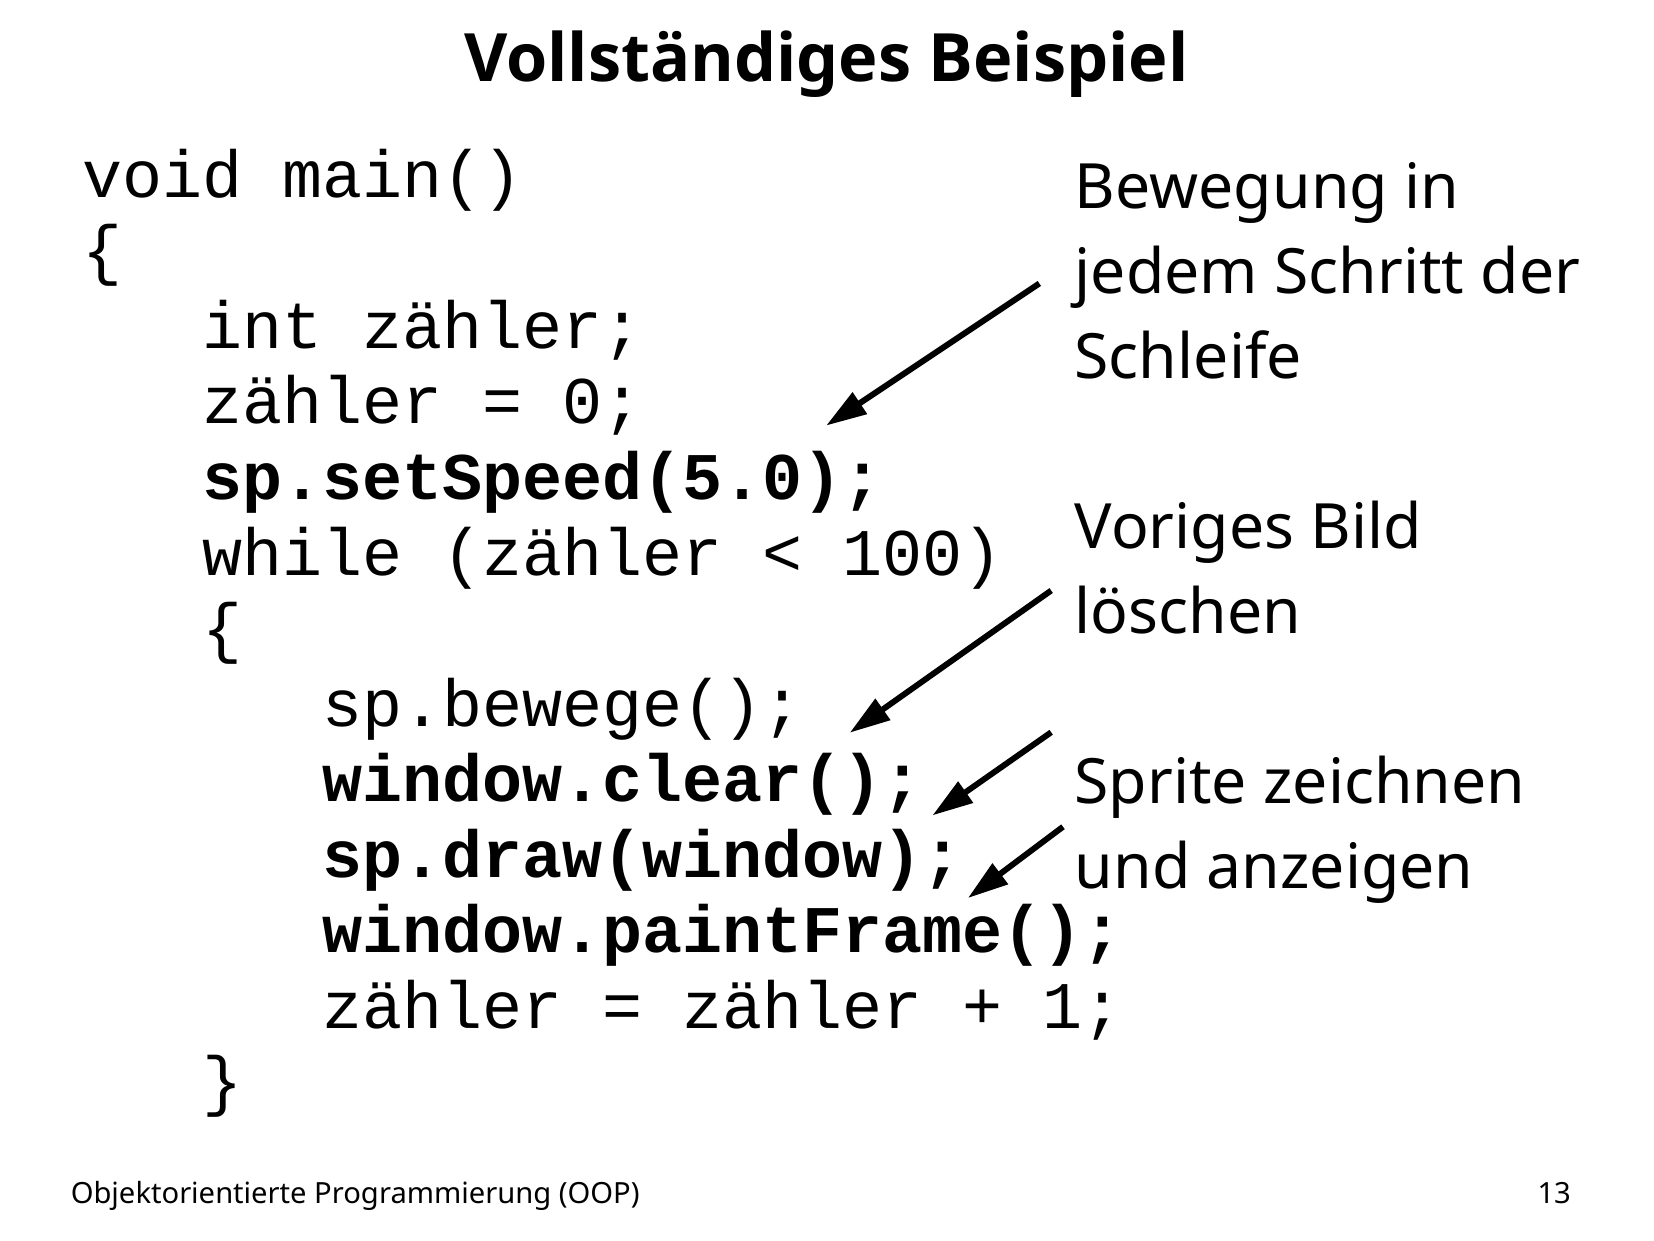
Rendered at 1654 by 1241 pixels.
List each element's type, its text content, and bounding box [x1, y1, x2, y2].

list Bewegung in jedem Schritt der Schleife Voriges Bild löschen Sprite zeichnen und anzeigen [1074, 141, 1583, 1063]
title Vollständiges Beispiel [0, 5, 1654, 107]
list void main() { int zähler; zähler = 0; sp.setSpeed(5.0); while (zähler < 100) { sp.bewege(); window.clear(); sp.draw(window); window.paintFrame(); zähler = zähler + 1; } [82, 141, 1571, 1146]
